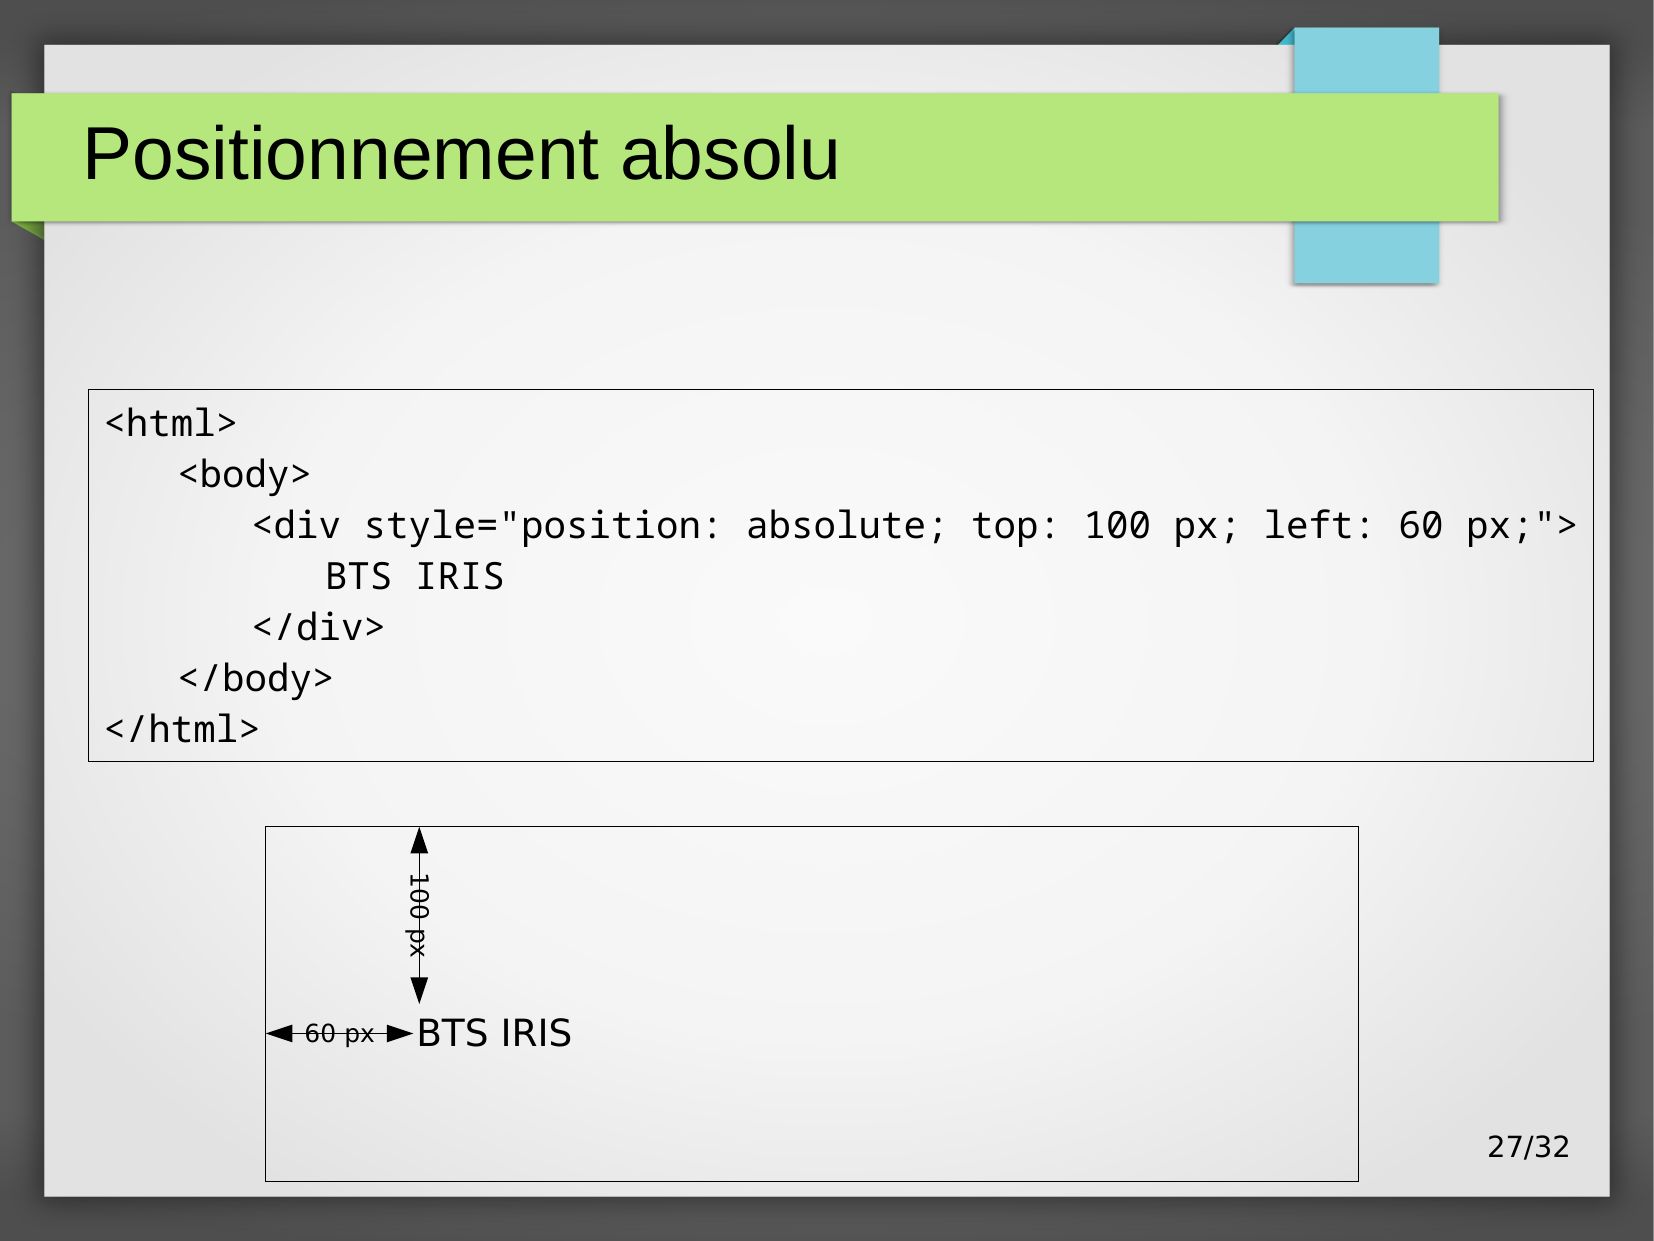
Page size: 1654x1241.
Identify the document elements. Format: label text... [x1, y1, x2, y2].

picture [0, 0, 1654, 1241]
text_box <html> <body> <div style="position: absolute; top: 100 px; left: 60 px;"> BTS IRIS </div> </body> </html> [88, 389, 1594, 709]
text_box BTS IRIS [401, 1003, 727, 1063]
title Positionnement absolu [82, 94, 1264, 213]
